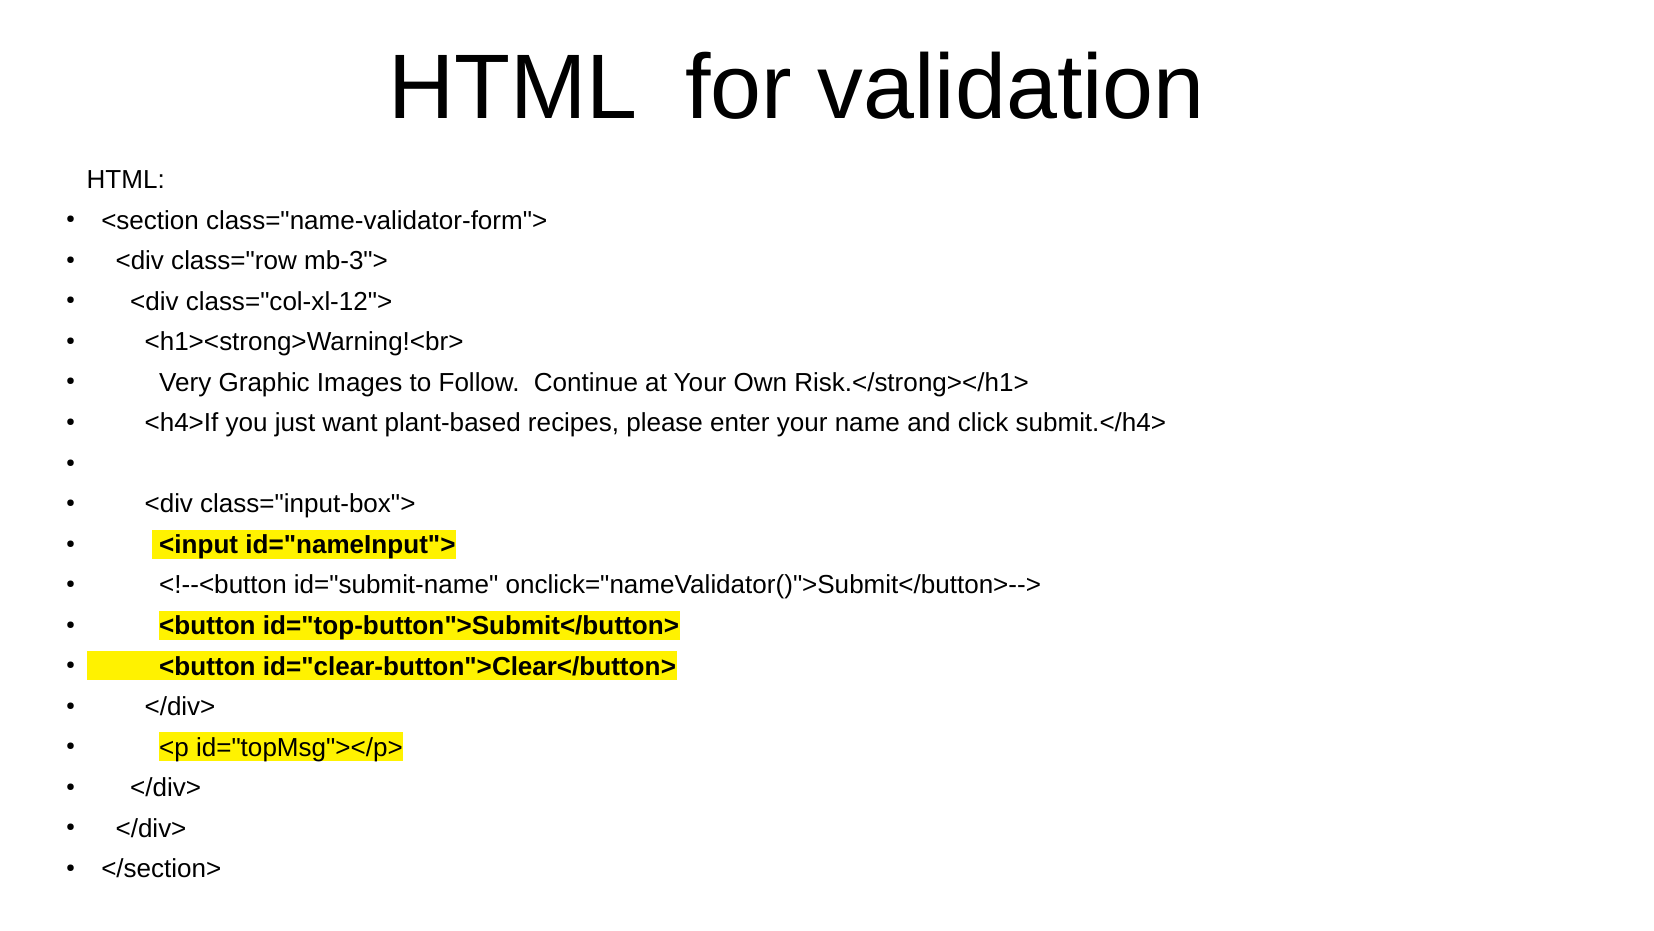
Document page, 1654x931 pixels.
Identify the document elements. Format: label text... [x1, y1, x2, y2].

title HTML for validation [141, 35, 1453, 139]
list HTML: <section class="name-validator-form"> <div class="row mb-3"> <div class="col-xl-12"> <h1><strong>Warning!<br> Very Graphic Images to Follow. Continue at Your Own Risk.</strong></h1> <h4>If you just want plant-based recipes, please enter your name and click submit.</h4> <div class="input-box"> <input id="nameInput"> <!--<button id="submit-name" onclick="nameValidator()">Submit</button>--> <button id="top-button">Submit</button> <button id="clear-button">Clear</button> </div> <p id="topMsg"></p> </div> </div> </section> [59, 165, 1571, 886]
